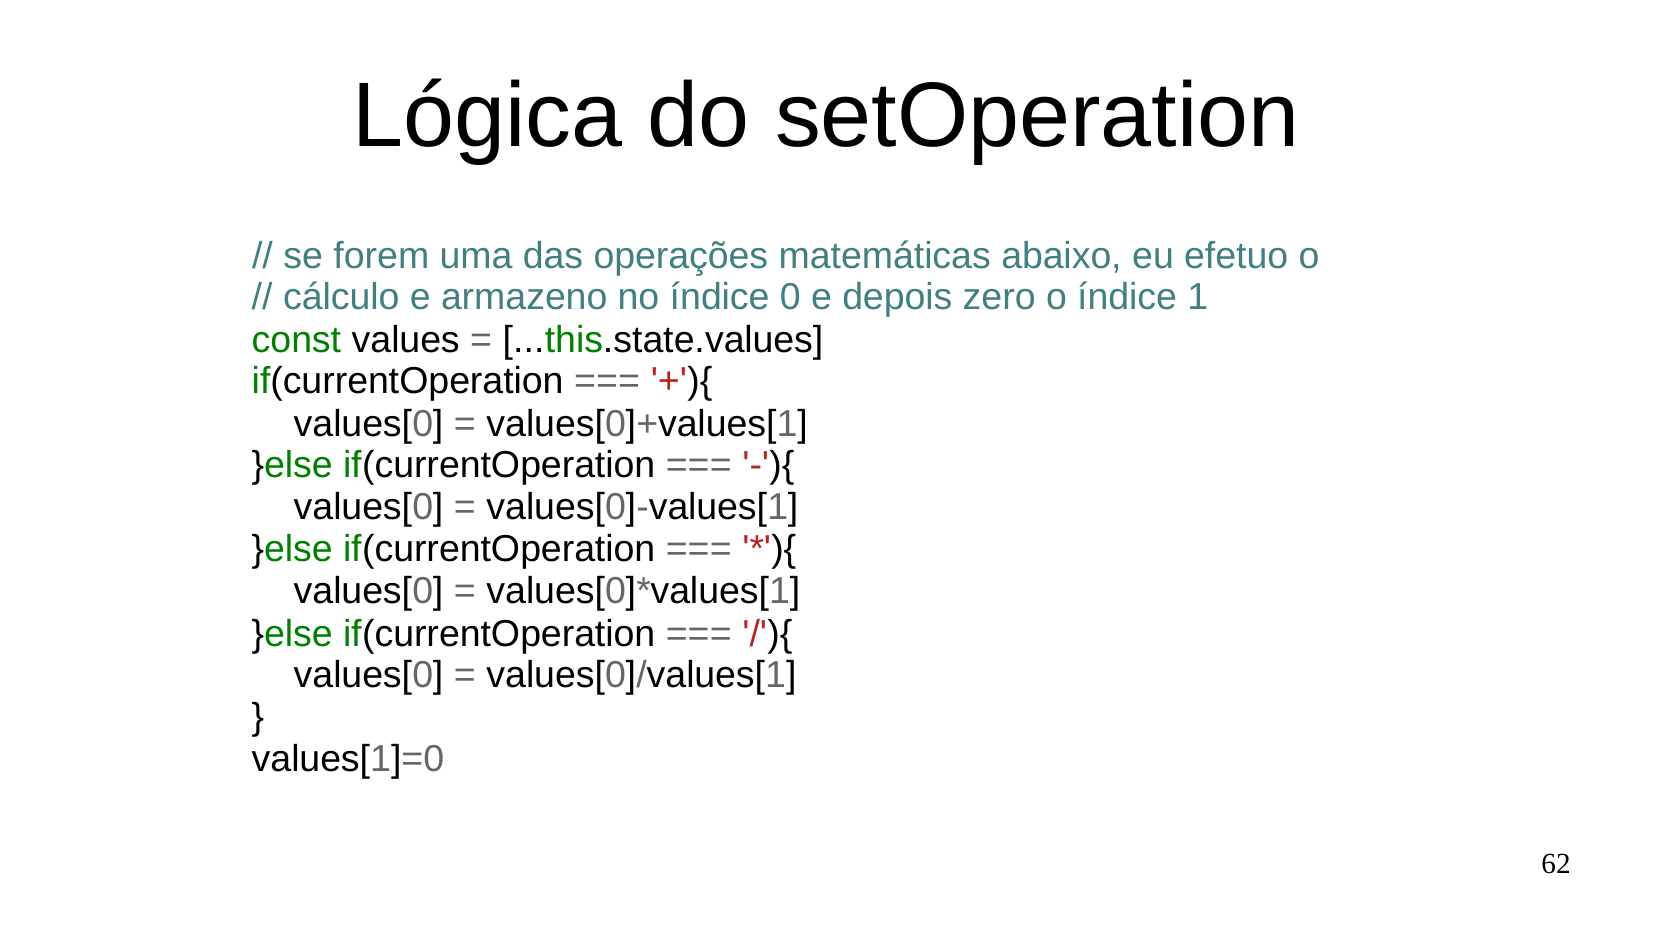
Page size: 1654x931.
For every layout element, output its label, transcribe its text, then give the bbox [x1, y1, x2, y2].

text_box // se forem uma das operações matemáticas abaixo, eu efetuo o // cálculo e armazeno no índice 0 e depois zero o índice 1 const values = [...this.state.values] if(currentOperation === '+'){ values[0] = values[0]+values[1] }else if(currentOperation === '-'){ values[0] = values[0]-values[1] }else if(currentOperation === '*'){ values[0] = values[0]*values[1] }else if(currentOperation === '/'){ values[0] = values[0]/values[1] } values[1]=0 [110, 226, 1522, 788]
title Lógica do setOperation [82, 37, 1571, 193]
